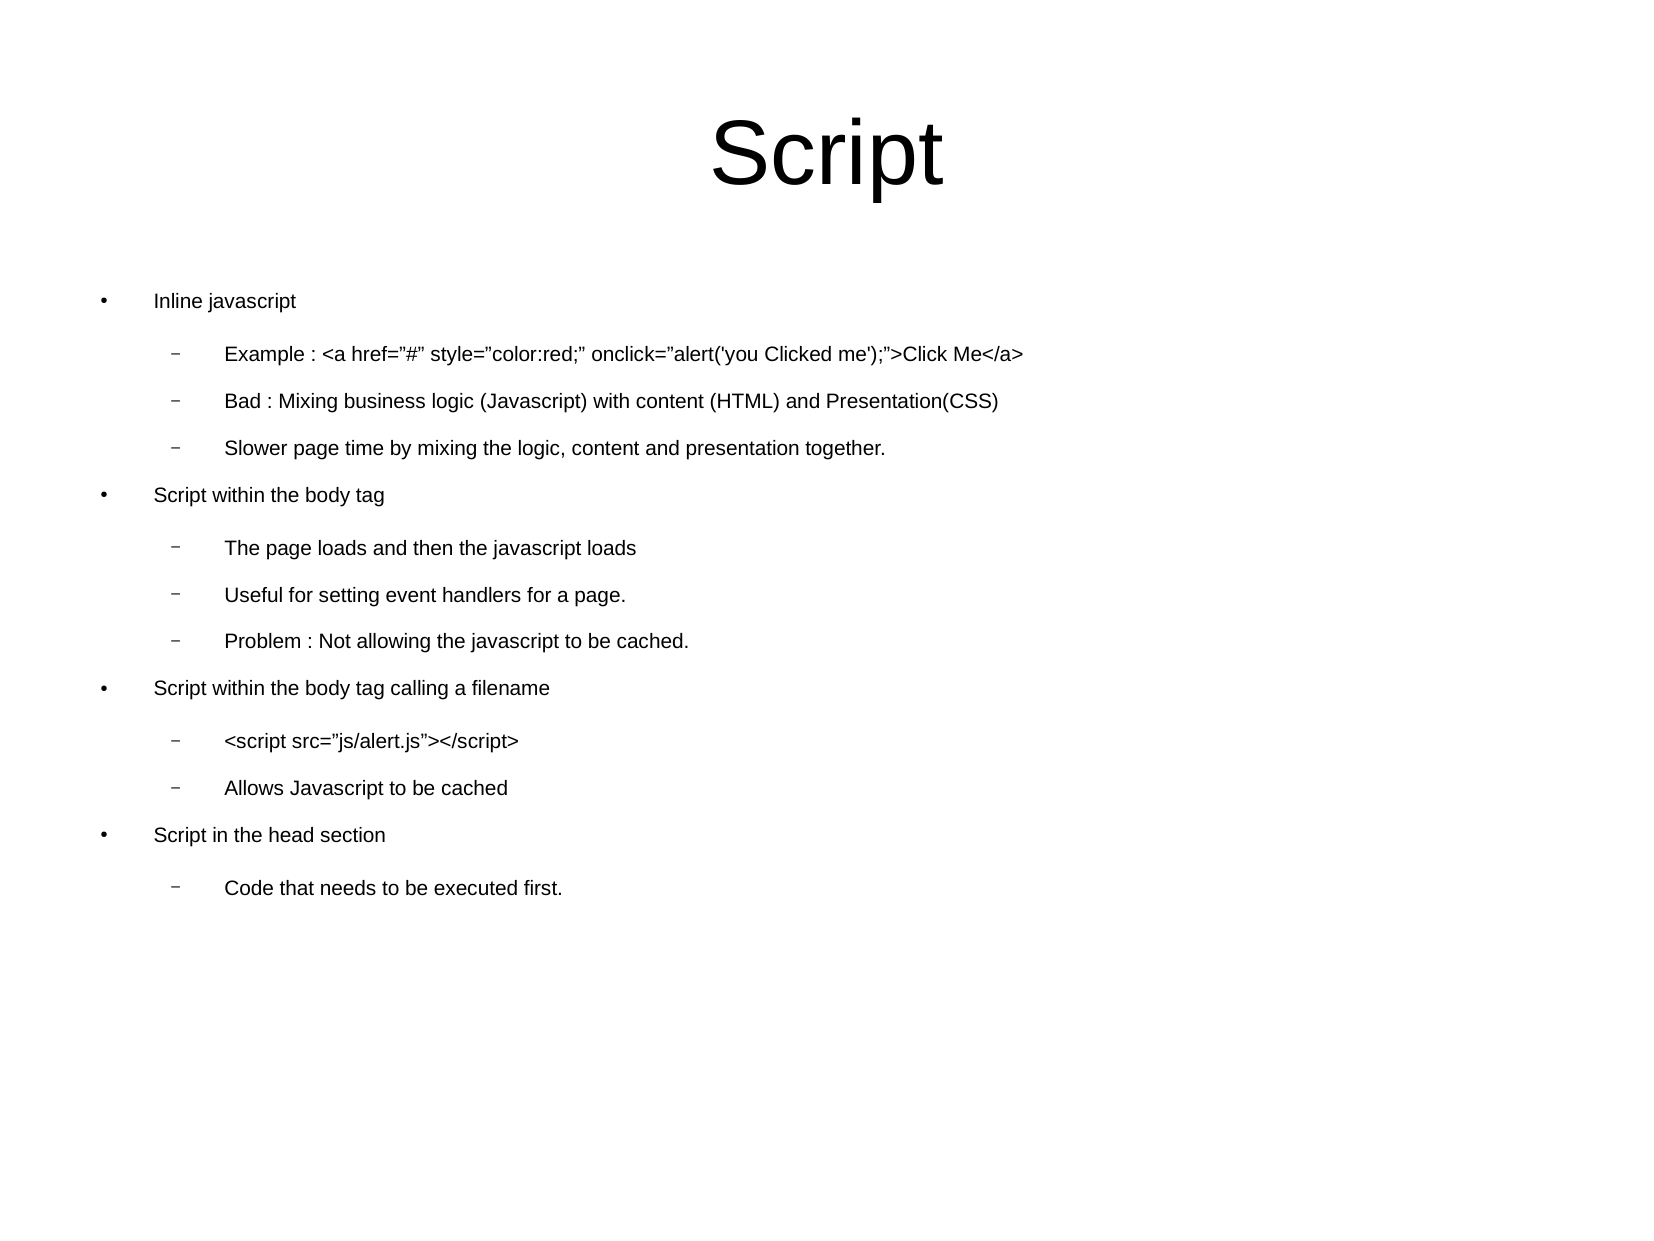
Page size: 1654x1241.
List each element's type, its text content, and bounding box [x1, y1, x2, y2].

list Inline javascript Example : <a href=”#” style=”color:red;” onclick=”alert('you Clicked me');”>Click Me</a> Bad : Mixing business logic (Javascript) with content (HTML) and Presentation(CSS) Slower page time by mixing the logic, content and presentation together. Script within the body tag The page loads and then the javascript loads Useful for setting event handlers for a page. Problem : Not allowing the javascript to be cached. Script within the body tag calling a filename <script src=”js/alert.js”></script> Allows Javascript to be cached Script in the head section Code that needs to be executed first. [82, 290, 1571, 1010]
title Script [82, 49, 1571, 257]
